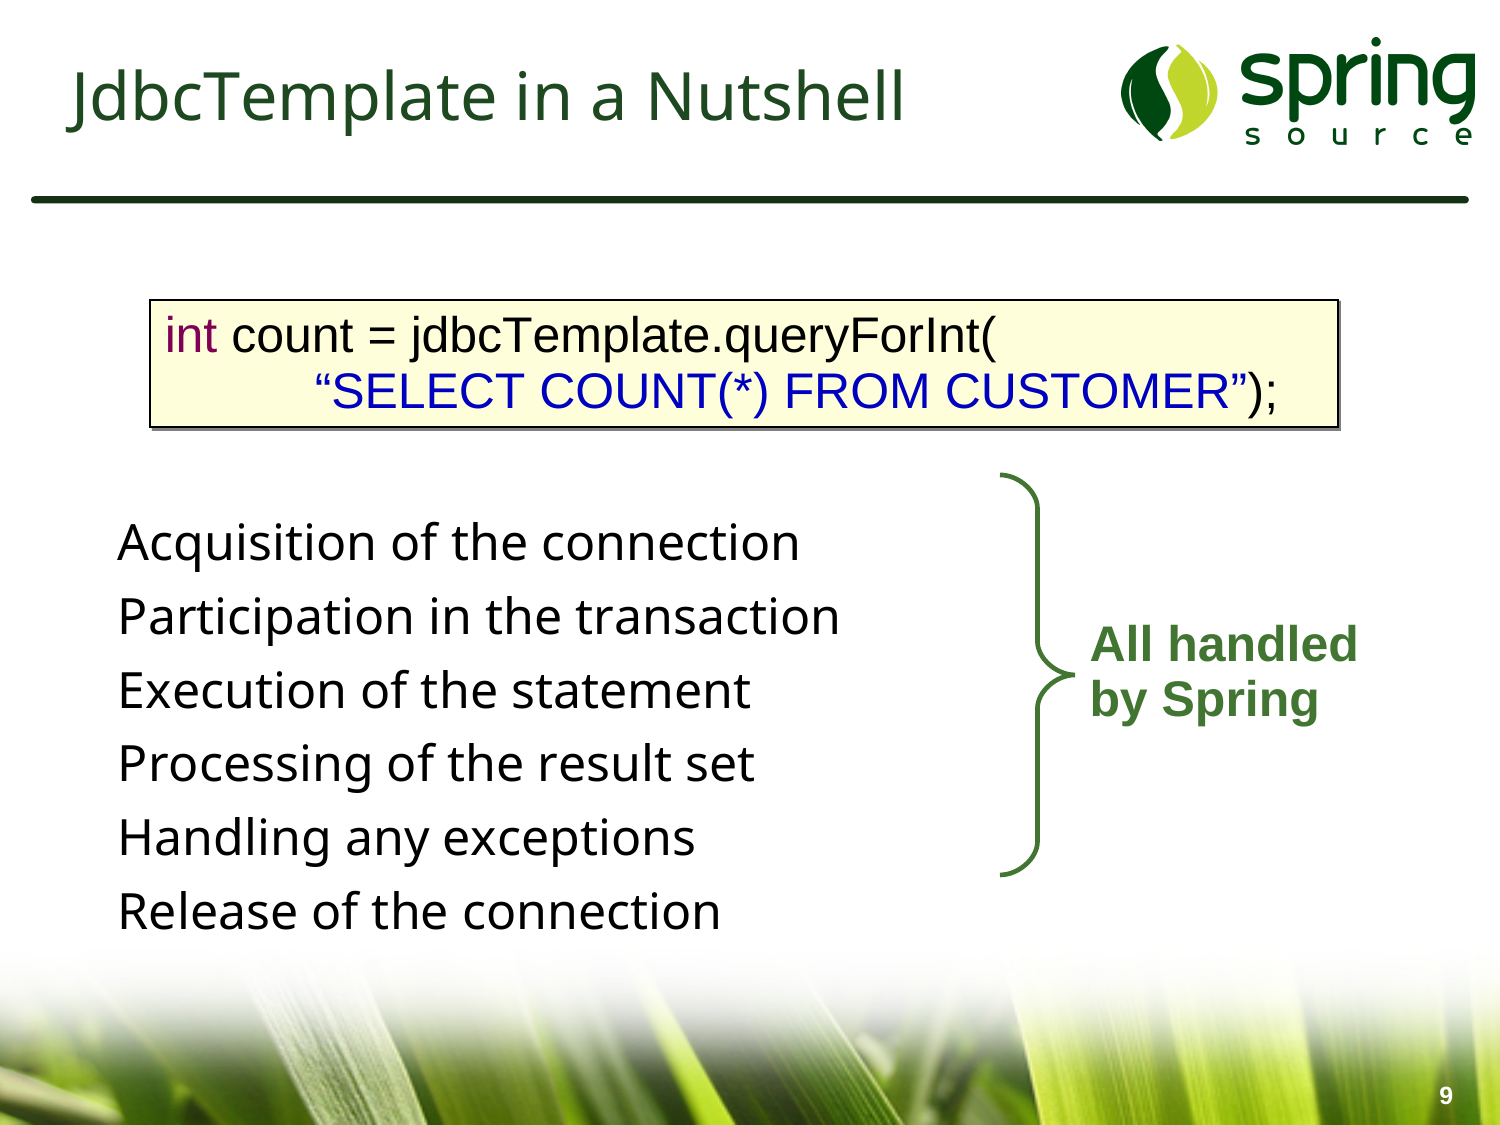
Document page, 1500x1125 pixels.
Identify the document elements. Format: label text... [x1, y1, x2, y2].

text_box All handled by Spring [1074, 608, 1426, 736]
picture [0, 944, 1500, 1125]
list Acquisition of the connection Participation in the transaction Execution of the statement Processing of the result set Handling any exceptions Release of the connection [103, 275, 1394, 956]
picture [1121, 37, 1475, 145]
title JdbcTemplate in a Nutshell [56, 13, 1089, 176]
text_box int count = jdbcTemplate.queryForInt( “SELECT COUNT(*) FROM CUSTOMER”); [150, 299, 1338, 427]
